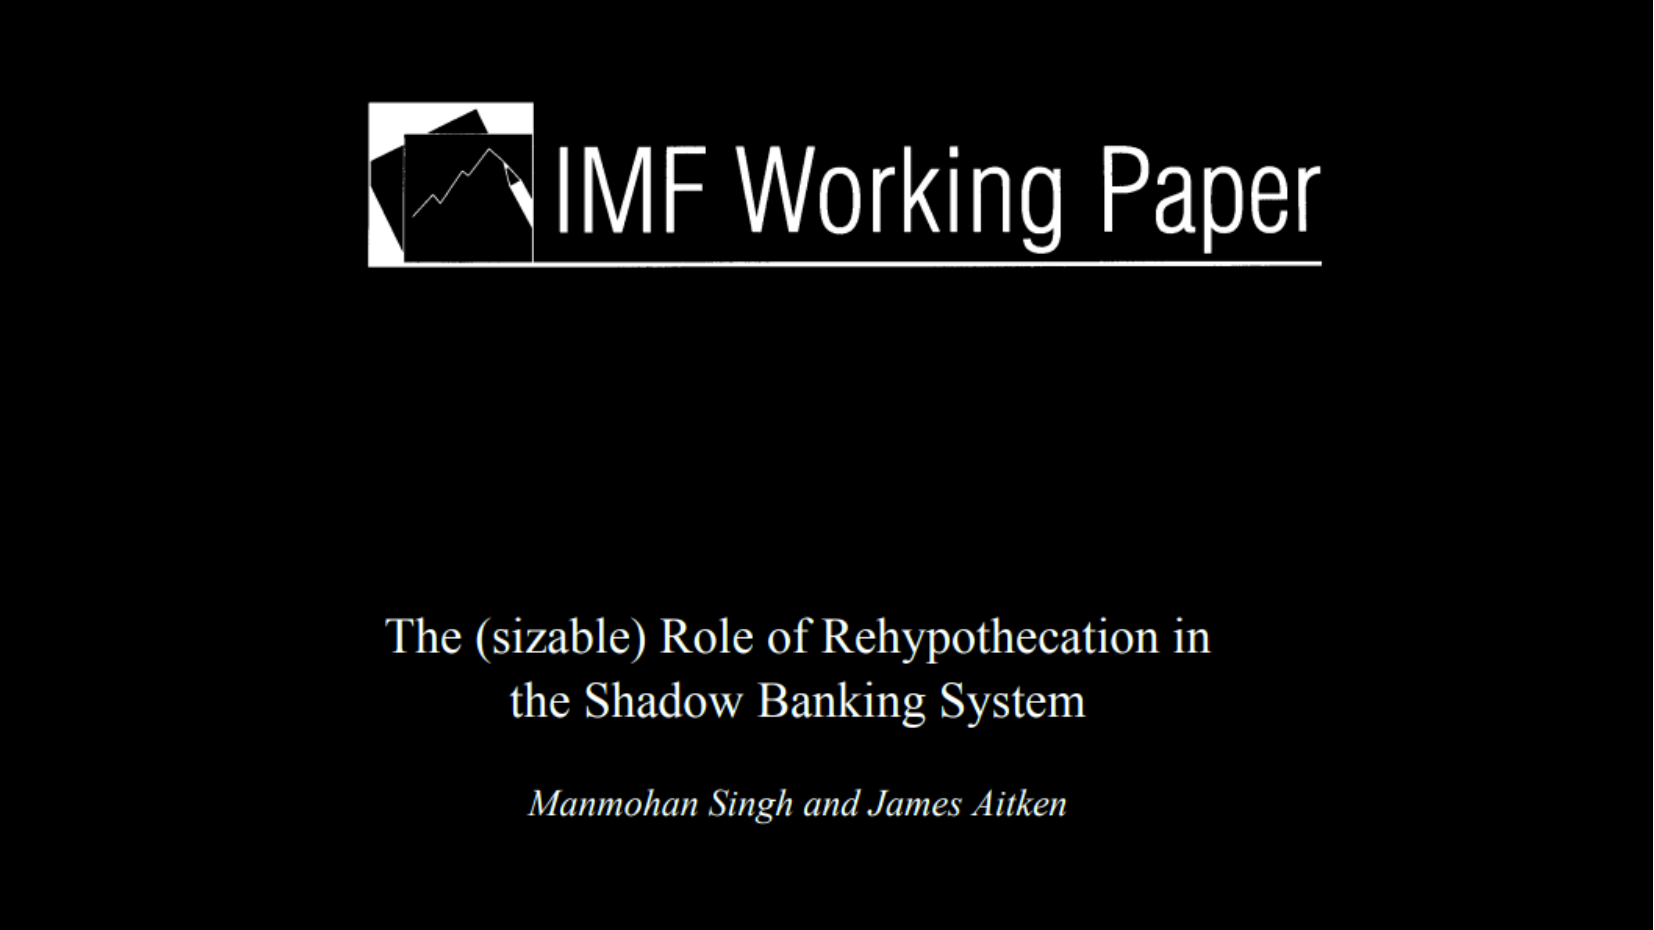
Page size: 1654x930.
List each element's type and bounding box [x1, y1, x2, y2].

picture [337, 74, 1347, 872]
